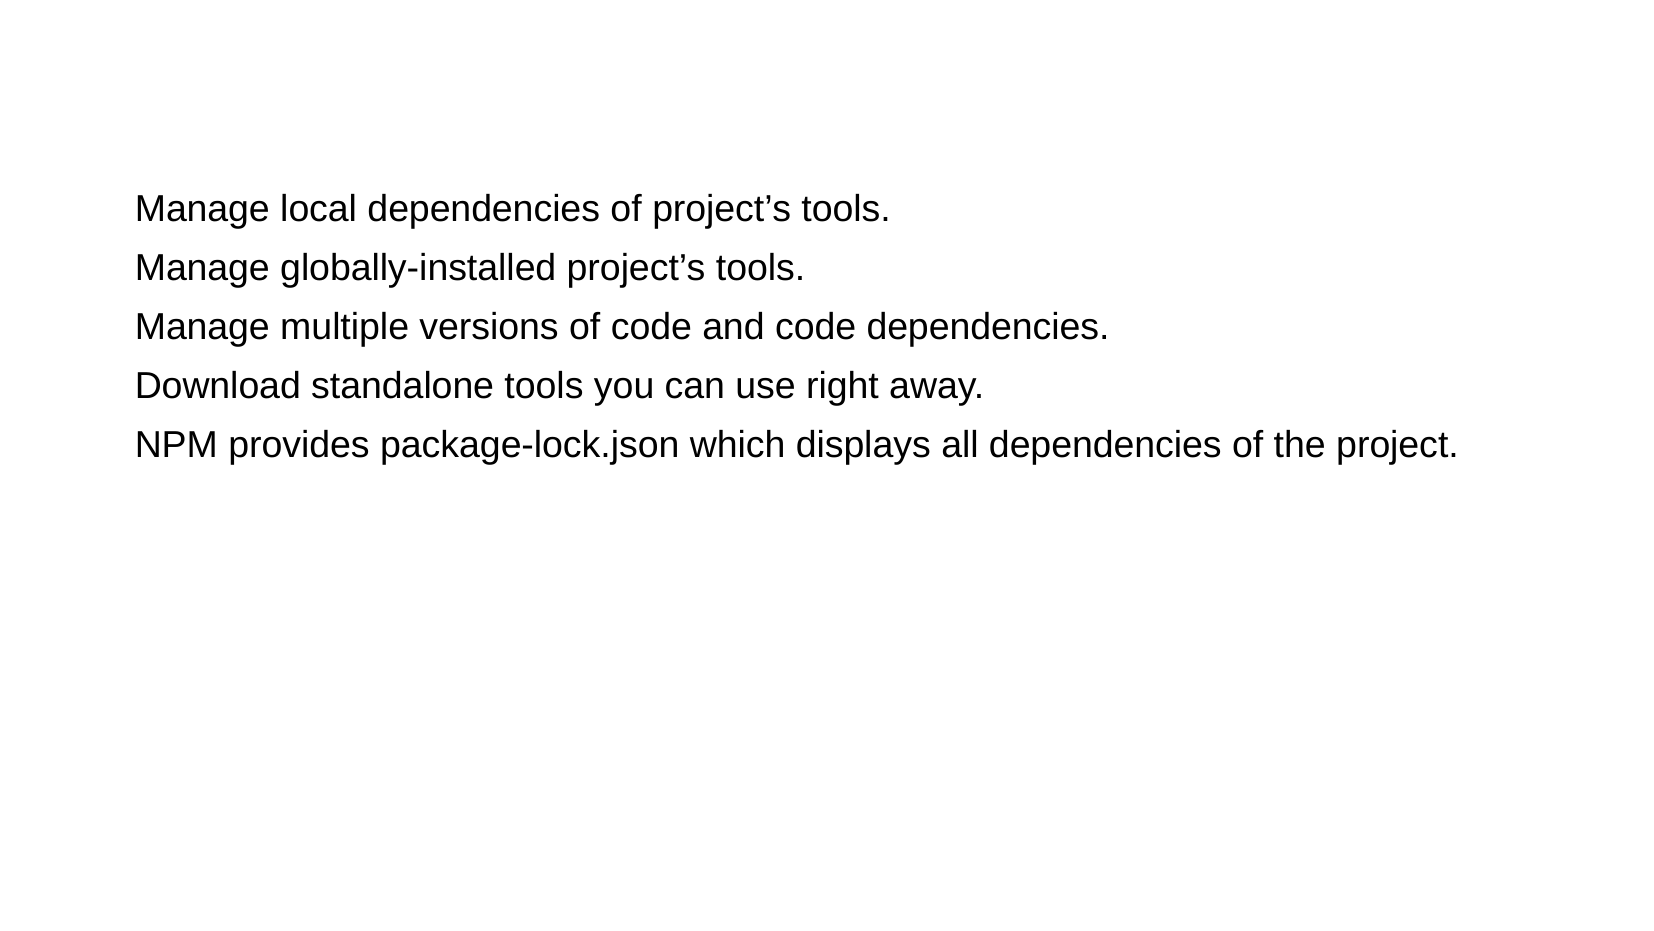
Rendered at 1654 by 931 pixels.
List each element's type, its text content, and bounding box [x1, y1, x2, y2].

text_box Manage local dependencies of project’s tools. [120, 180, 906, 237]
text_box Manage multiple versions of code and code dependencies. [120, 298, 1246, 357]
text_box Manage globally-installed project’s tools. [120, 239, 821, 296]
text_box NPM provides package-lock.json which displays all dependencies of the project. [120, 416, 1546, 481]
text_box Download standalone tools you can use right away. [120, 357, 1246, 416]
